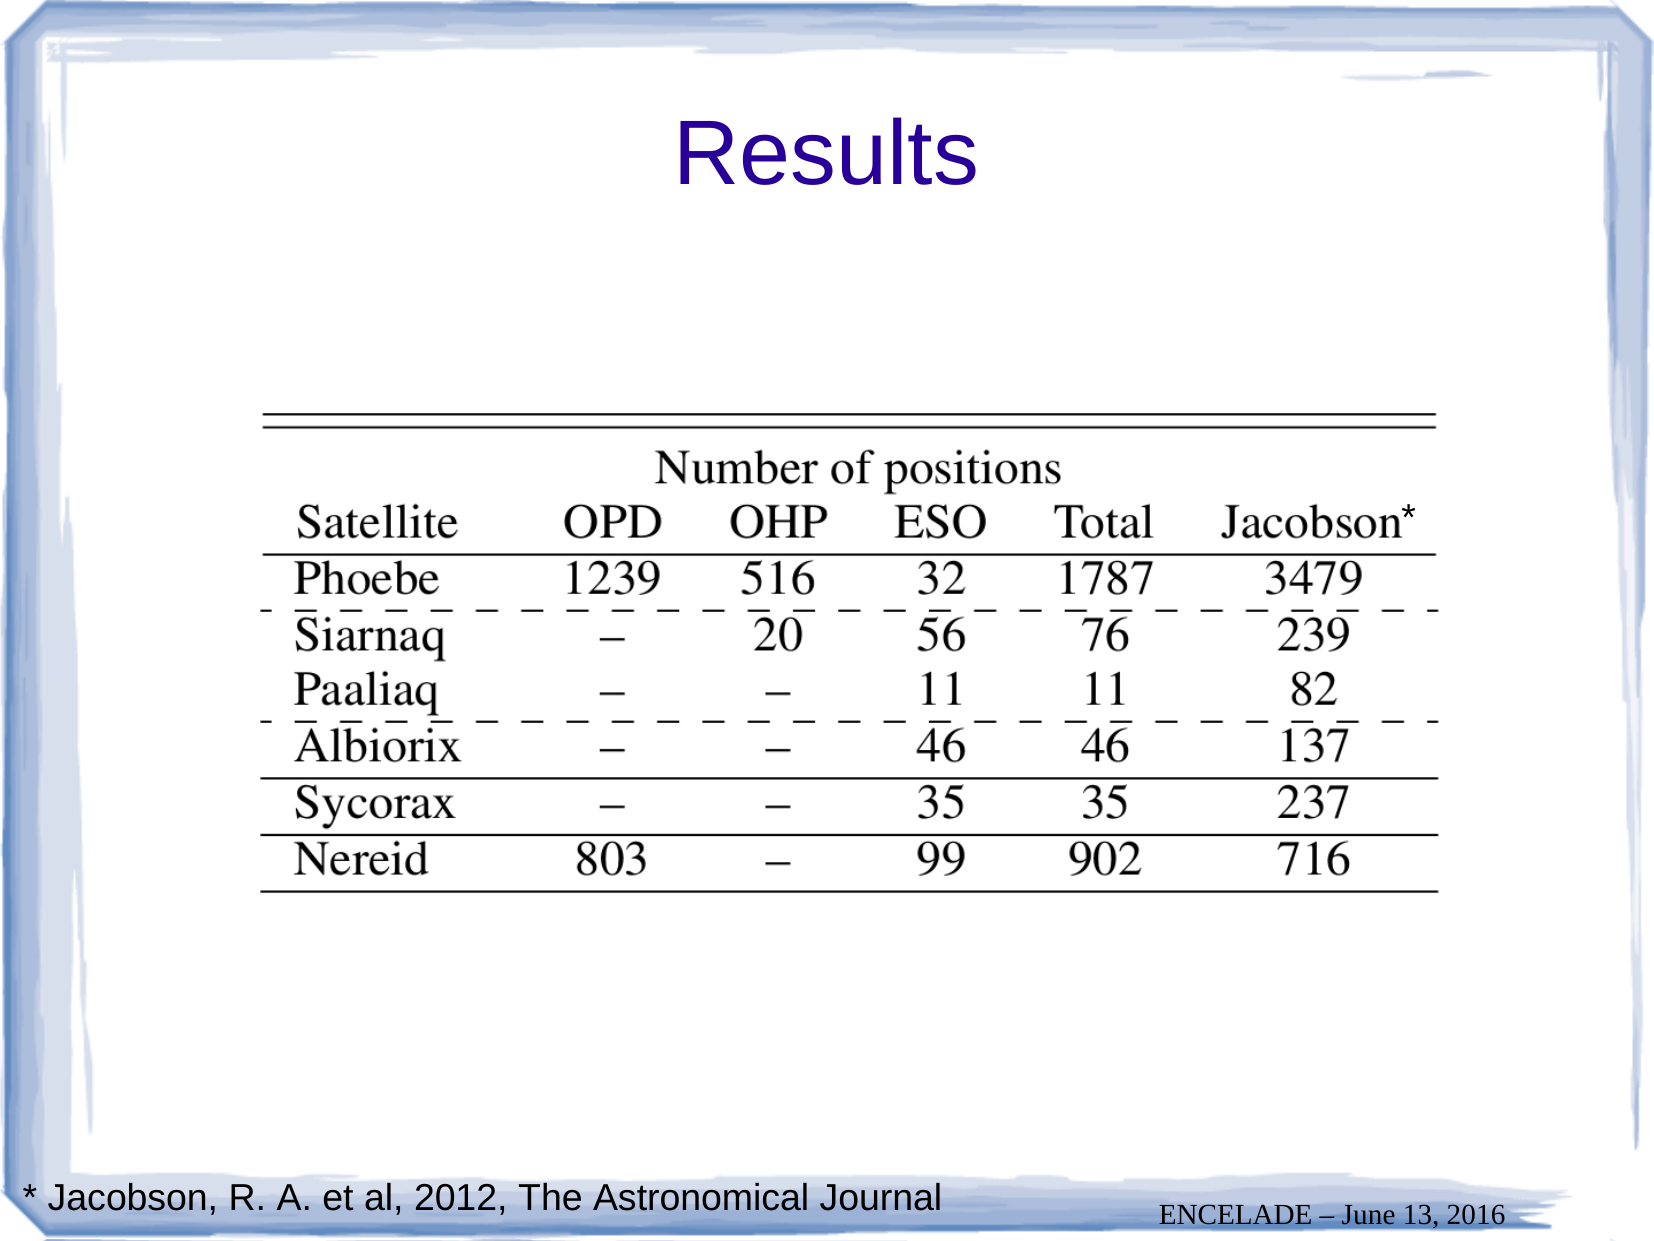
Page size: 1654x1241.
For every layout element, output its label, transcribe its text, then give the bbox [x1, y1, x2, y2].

text_box * [1386, 489, 1431, 546]
title Results [82, 49, 1571, 257]
text_box * Jacobson, R. A. et al, 2012, The Astronomical Journal [7, 1167, 1060, 1225]
picture [0, 0, 1654, 1241]
